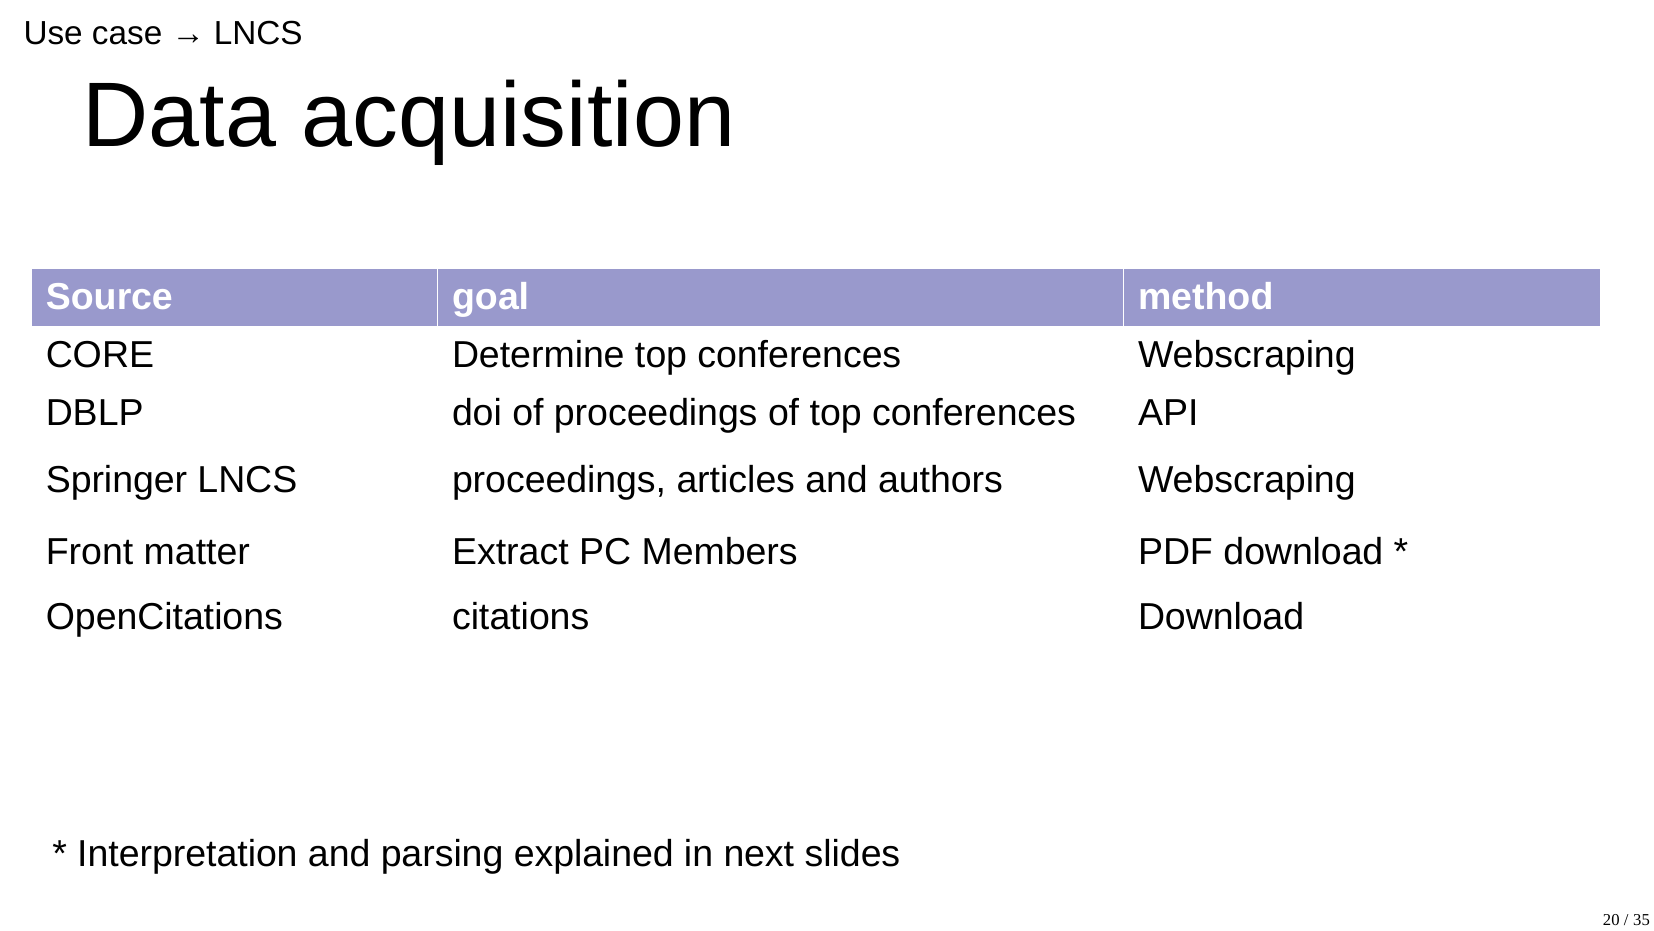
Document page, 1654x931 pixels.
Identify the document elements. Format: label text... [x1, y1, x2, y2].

table_header Source [32, 269, 437, 326]
table_cell CORE [32, 327, 437, 384]
table_cell doi of proceedings of top conferences [438, 385, 1123, 451]
table_cell PDF download * [1124, 524, 1600, 588]
table_cell citations [438, 589, 1123, 646]
table_cell Springer LNCS [32, 452, 437, 523]
table_cell OpenCitations [32, 589, 437, 646]
table_cell Front matter [32, 524, 437, 588]
table_cell Determine top conferences [438, 327, 1123, 384]
table_header goal [438, 269, 1123, 326]
title Data acquisition [82, 12, 1613, 218]
table_cell Webscraping [1124, 327, 1600, 384]
table_header method [1124, 269, 1600, 326]
table_cell DBLP [32, 385, 437, 451]
table_cell Webscraping [1124, 452, 1600, 523]
table_cell Extract PC Members [438, 524, 1123, 588]
table_cell API [1124, 385, 1600, 451]
title Use case → LNCS [23, 13, 624, 52]
table_cell Download [1124, 589, 1600, 646]
table_cell proceedings, articles and authors [438, 452, 1123, 523]
text_box * Interpretation and parsing explained in next slides [37, 825, 916, 882]
